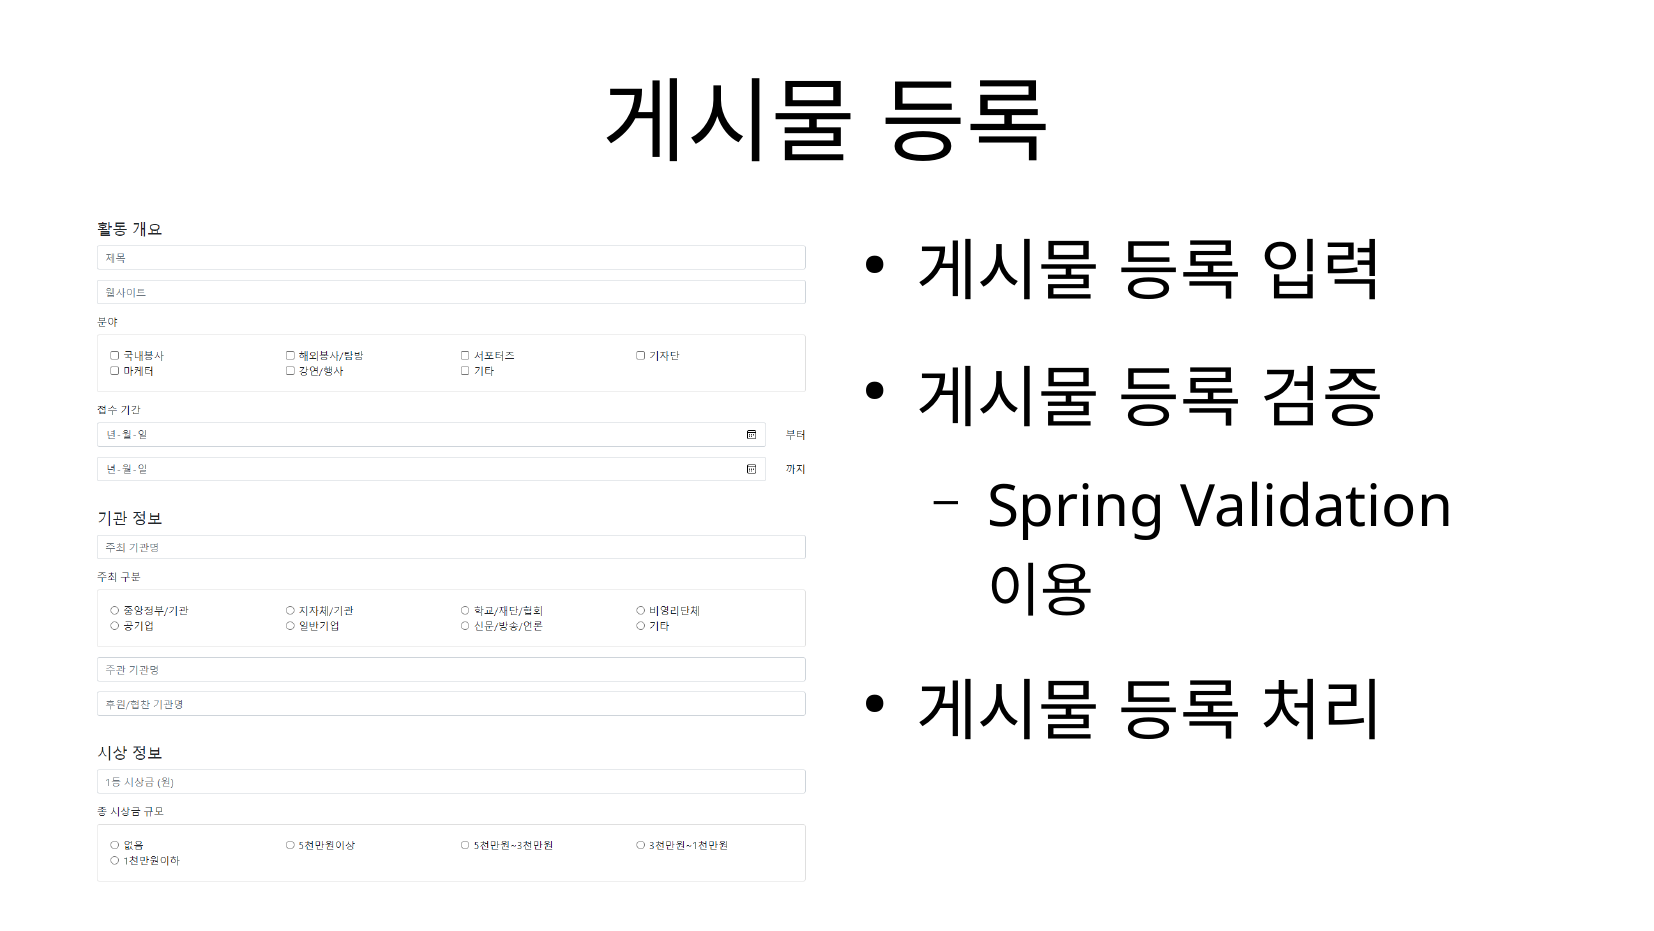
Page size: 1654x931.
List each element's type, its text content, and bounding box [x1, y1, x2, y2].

title 게시물 등록 [82, 37, 1571, 193]
list 게시물 등록 입력 게시물 등록 검증 Spring Validation 이용 게시물 등록 처리 [845, 217, 1572, 886]
picture [82, 217, 810, 886]
